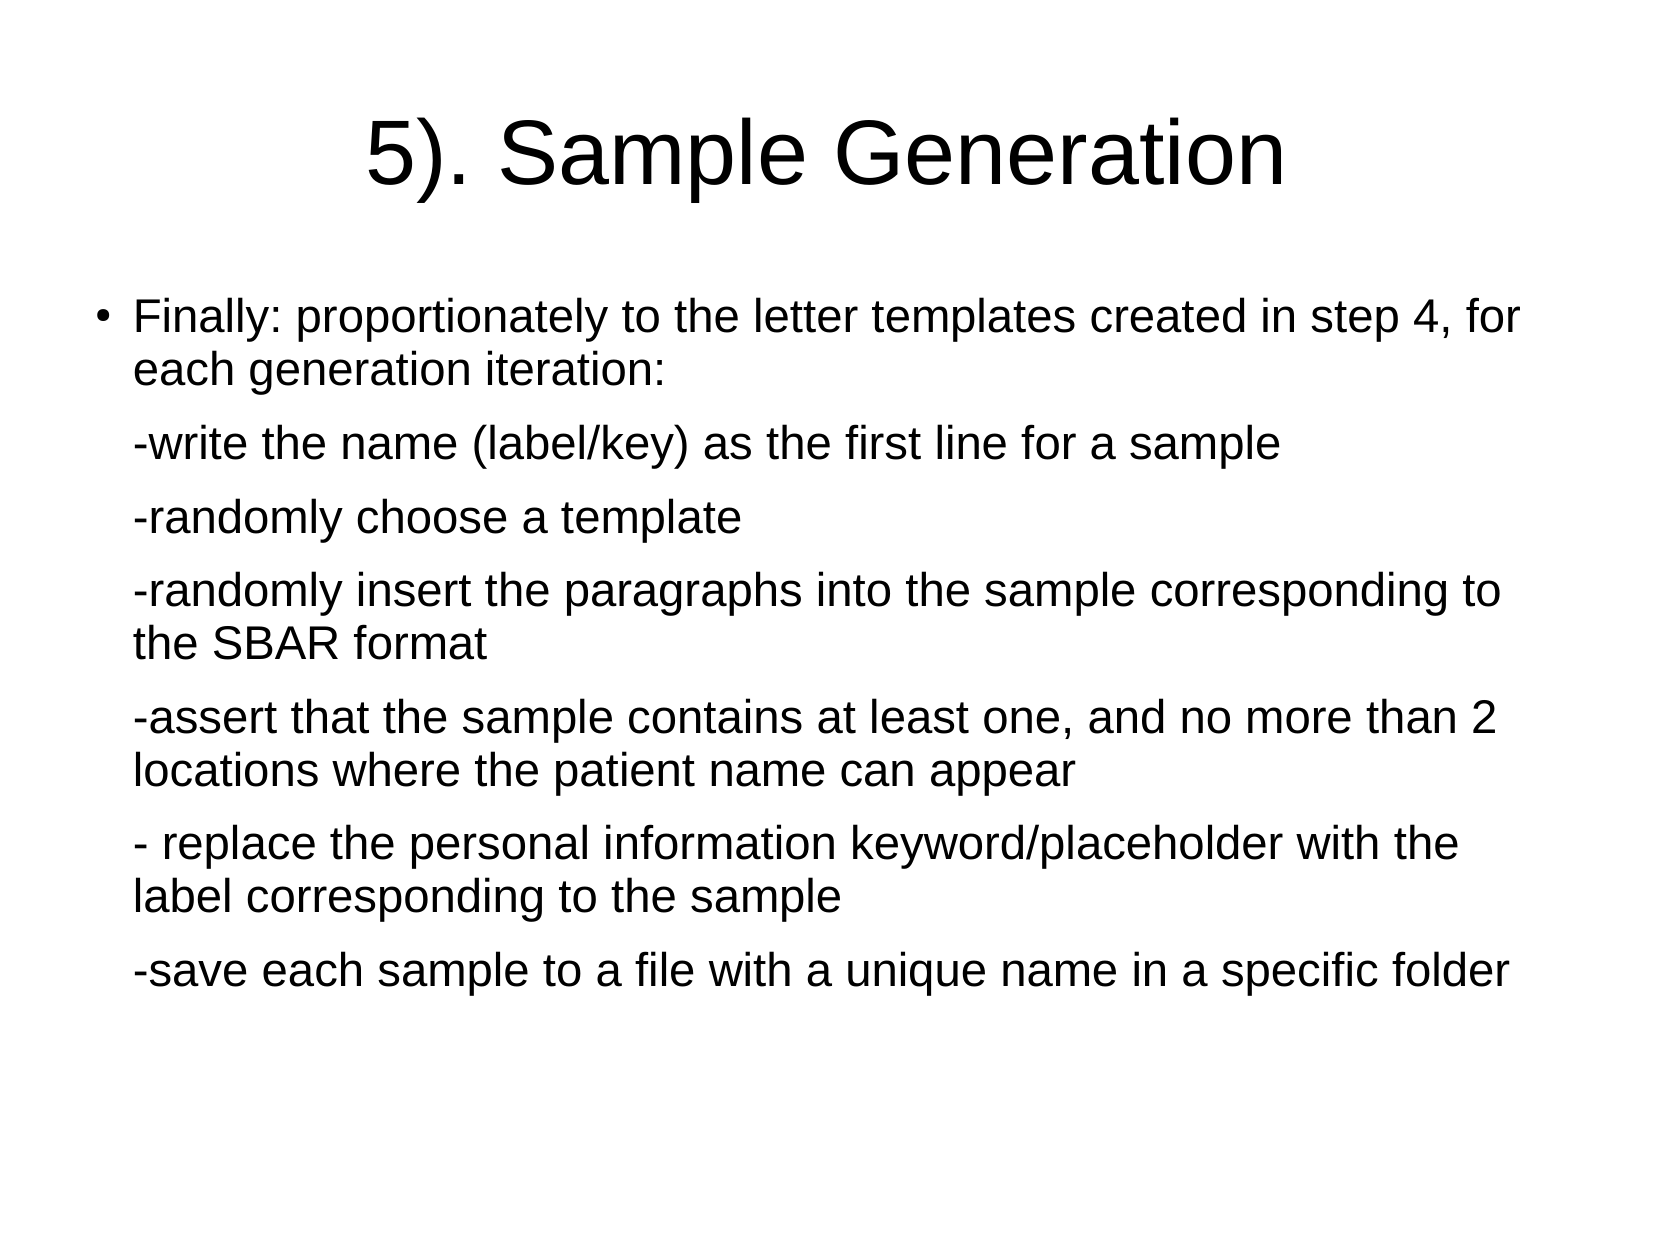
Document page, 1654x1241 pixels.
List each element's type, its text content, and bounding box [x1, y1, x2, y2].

title 5). Sample Generation [82, 49, 1571, 257]
list Finally: proportionately to the letter templates created in step 4, for each generation iteration: -write the name (label/key) as the first line for a sample -randomly choose a template -randomly insert the paragraphs into the sample corresponding to the SBAR format -assert that the sample contains at least one, and no more than 2 locations where the patient name can appear - replace the personal information keyword/placeholder with the label corresponding to the sample -save each sample to a file with a unique name in a specific folder [82, 290, 1571, 1010]
